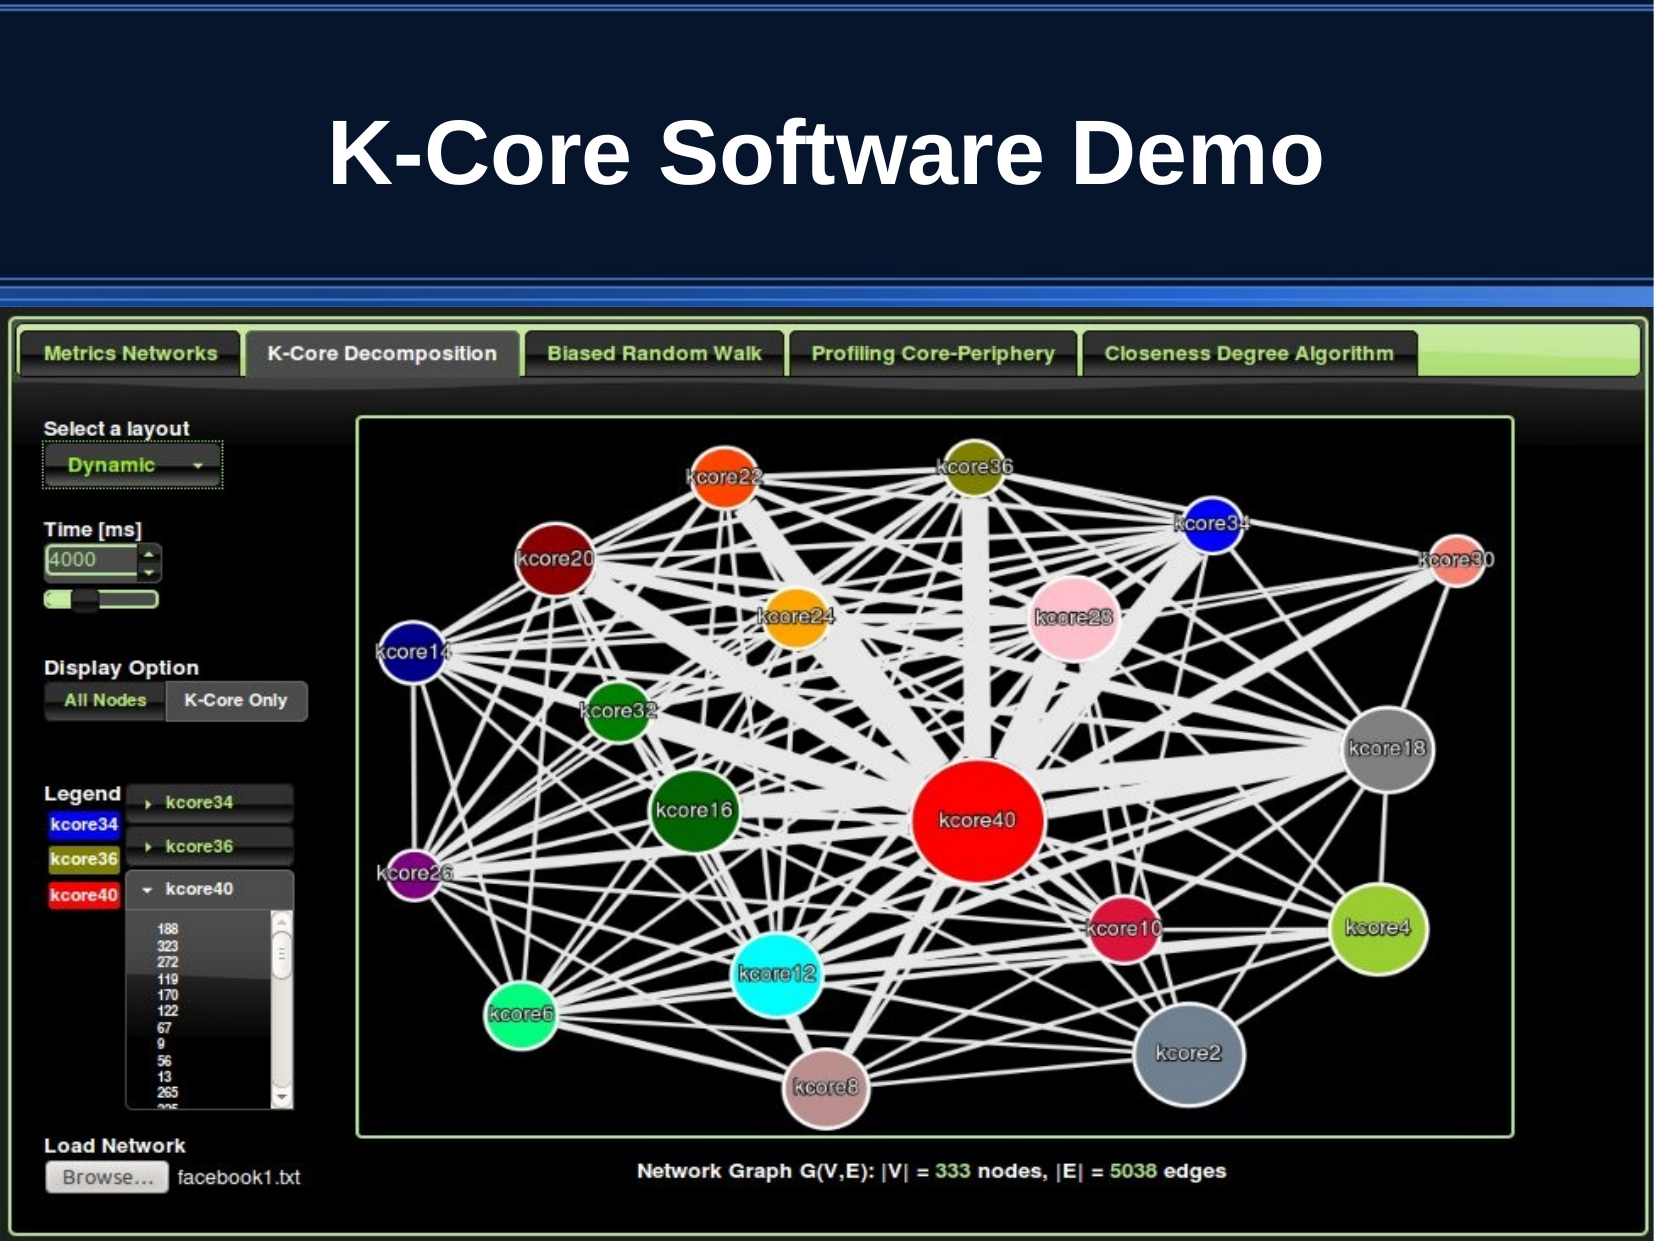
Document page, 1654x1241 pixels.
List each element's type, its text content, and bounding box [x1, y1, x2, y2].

title K-Core Software Demo [82, 49, 1571, 257]
picture [0, 0, 1654, 1241]
